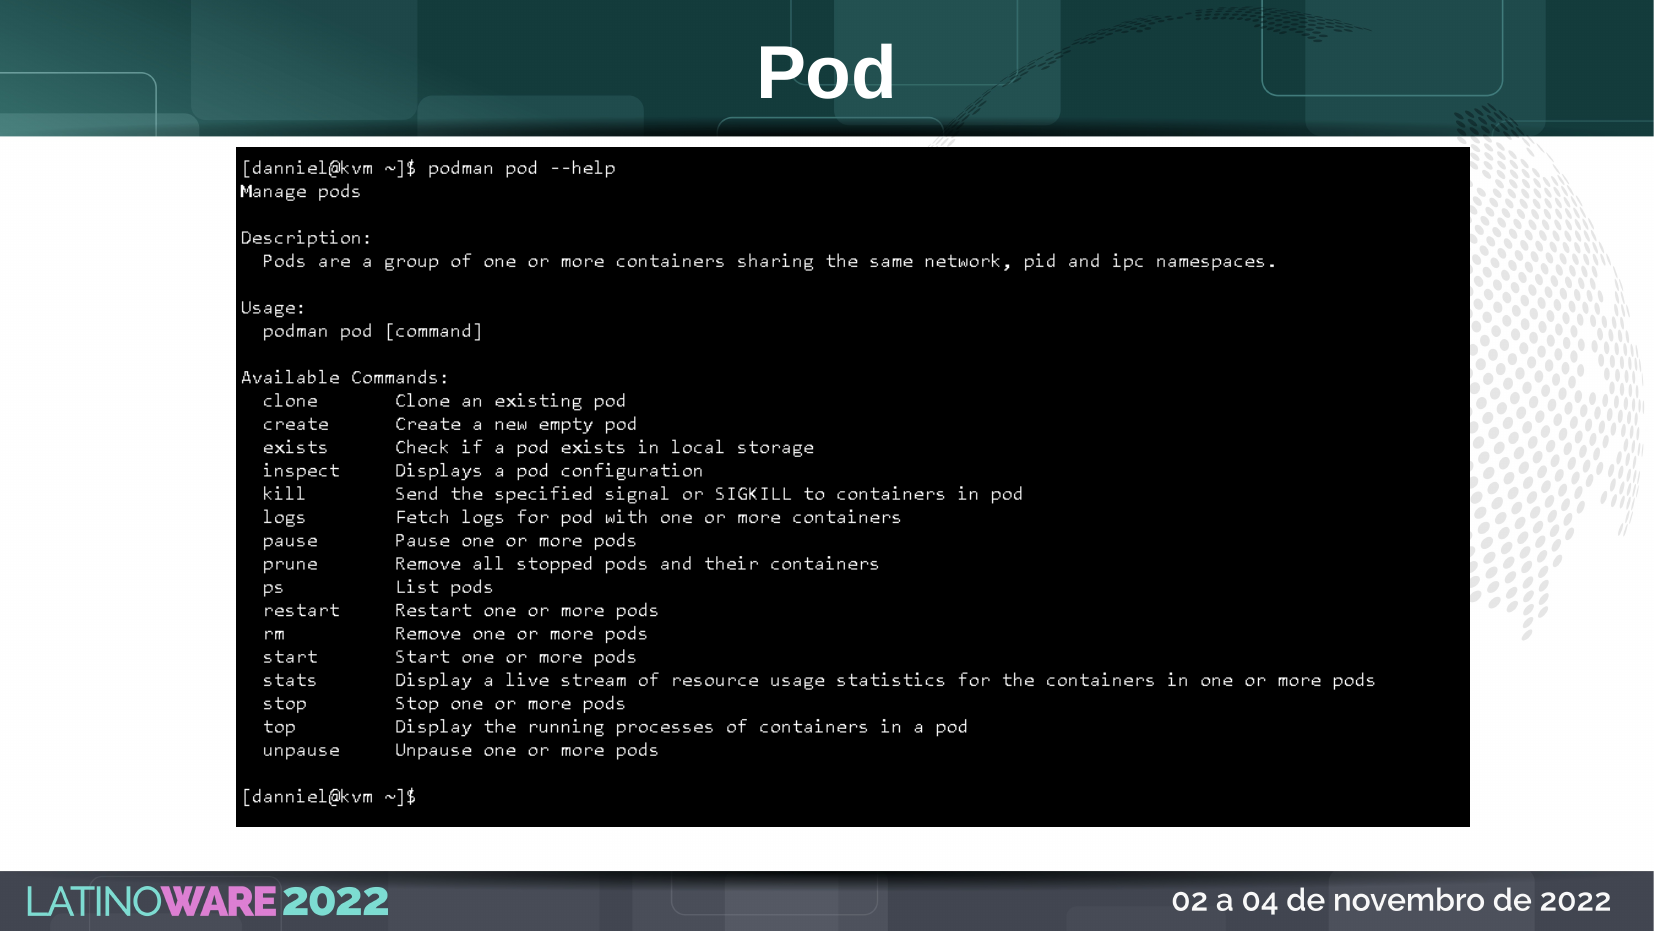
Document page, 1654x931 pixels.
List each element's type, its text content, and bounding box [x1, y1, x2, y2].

picture [0, 0, 1654, 931]
text_box Pod [135, 8, 1518, 129]
